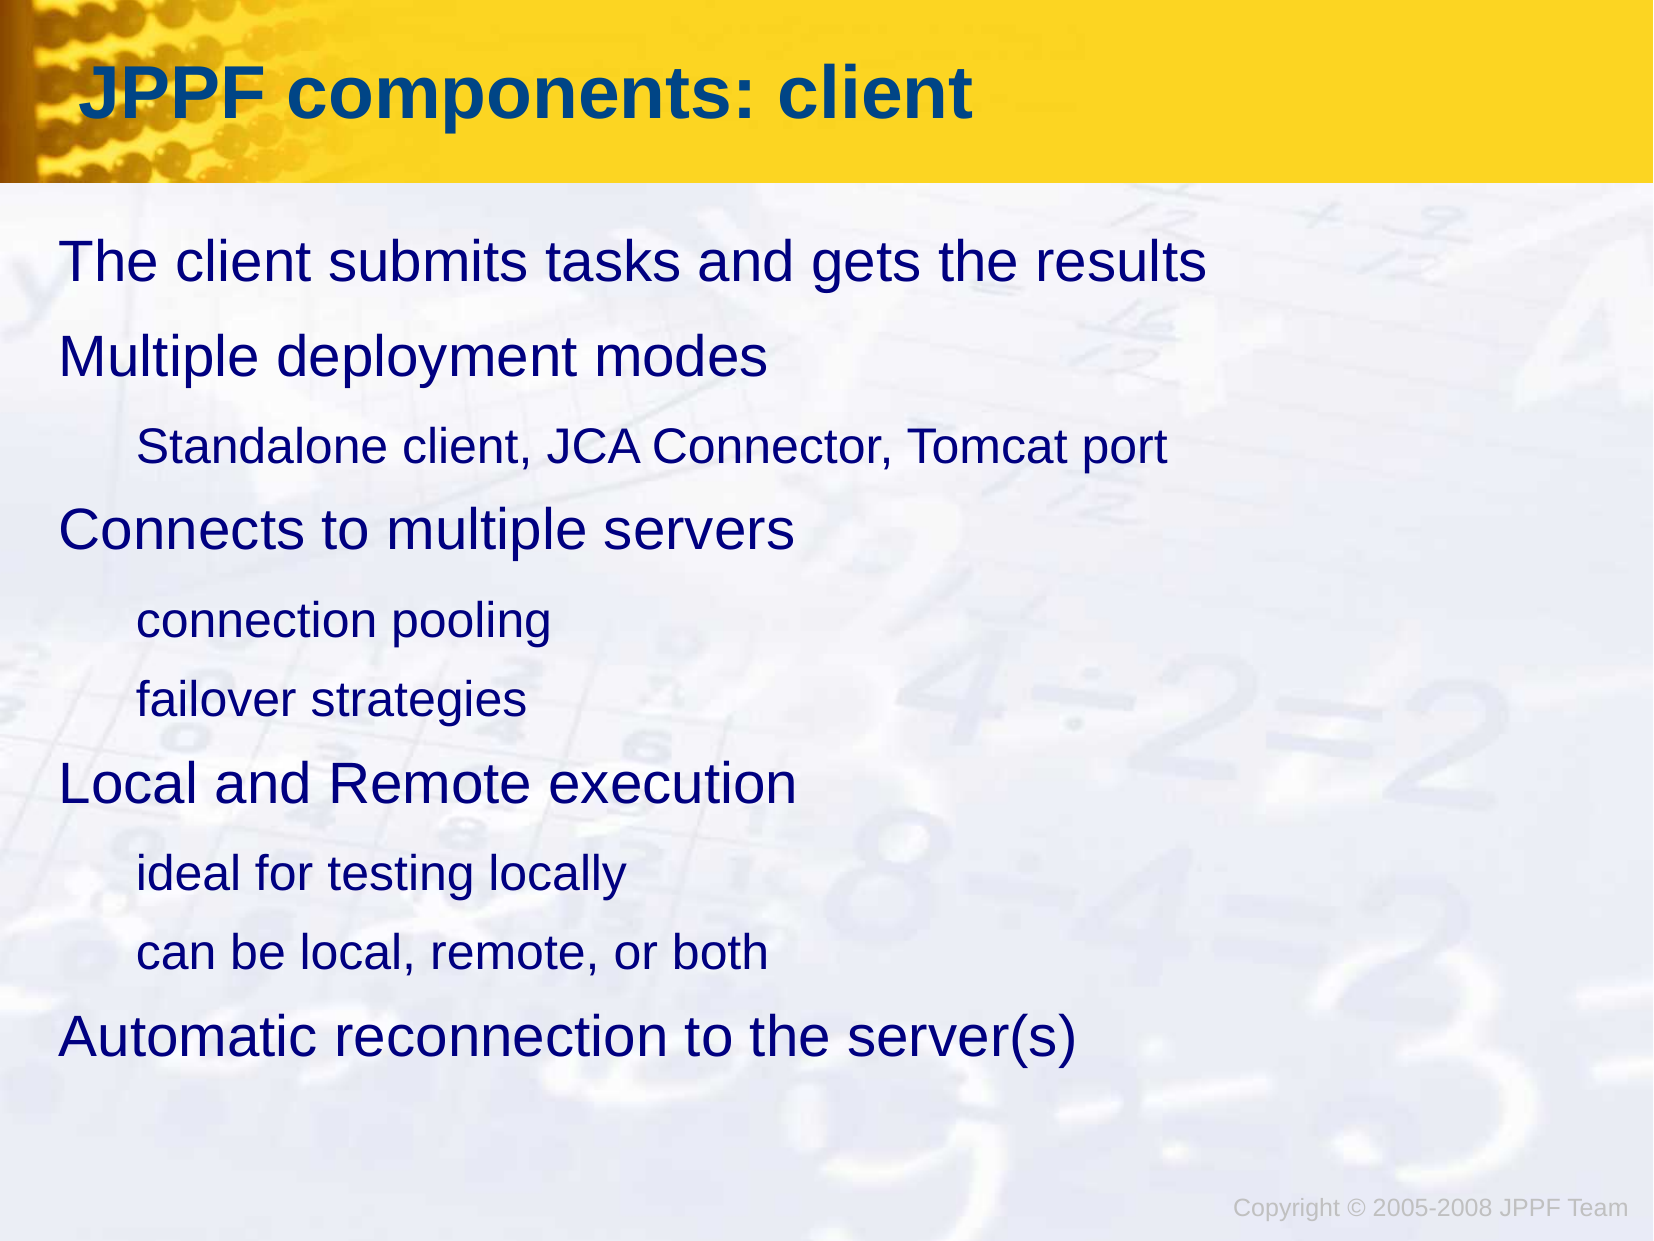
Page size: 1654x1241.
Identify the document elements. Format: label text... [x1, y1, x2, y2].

list The client submits tasks and gets the results Multiple deployment modes Standalone client, JCA Connector, Tomcat port Connects to multiple servers connection pooling failover strategies Local and Remote execution ideal for testing locally can be local, remote, or both Automatic reconnection to the server(s) [41, 228, 1529, 1163]
picture [0, 0, 1654, 1241]
title JPPF components: client [78, 17, 1567, 168]
